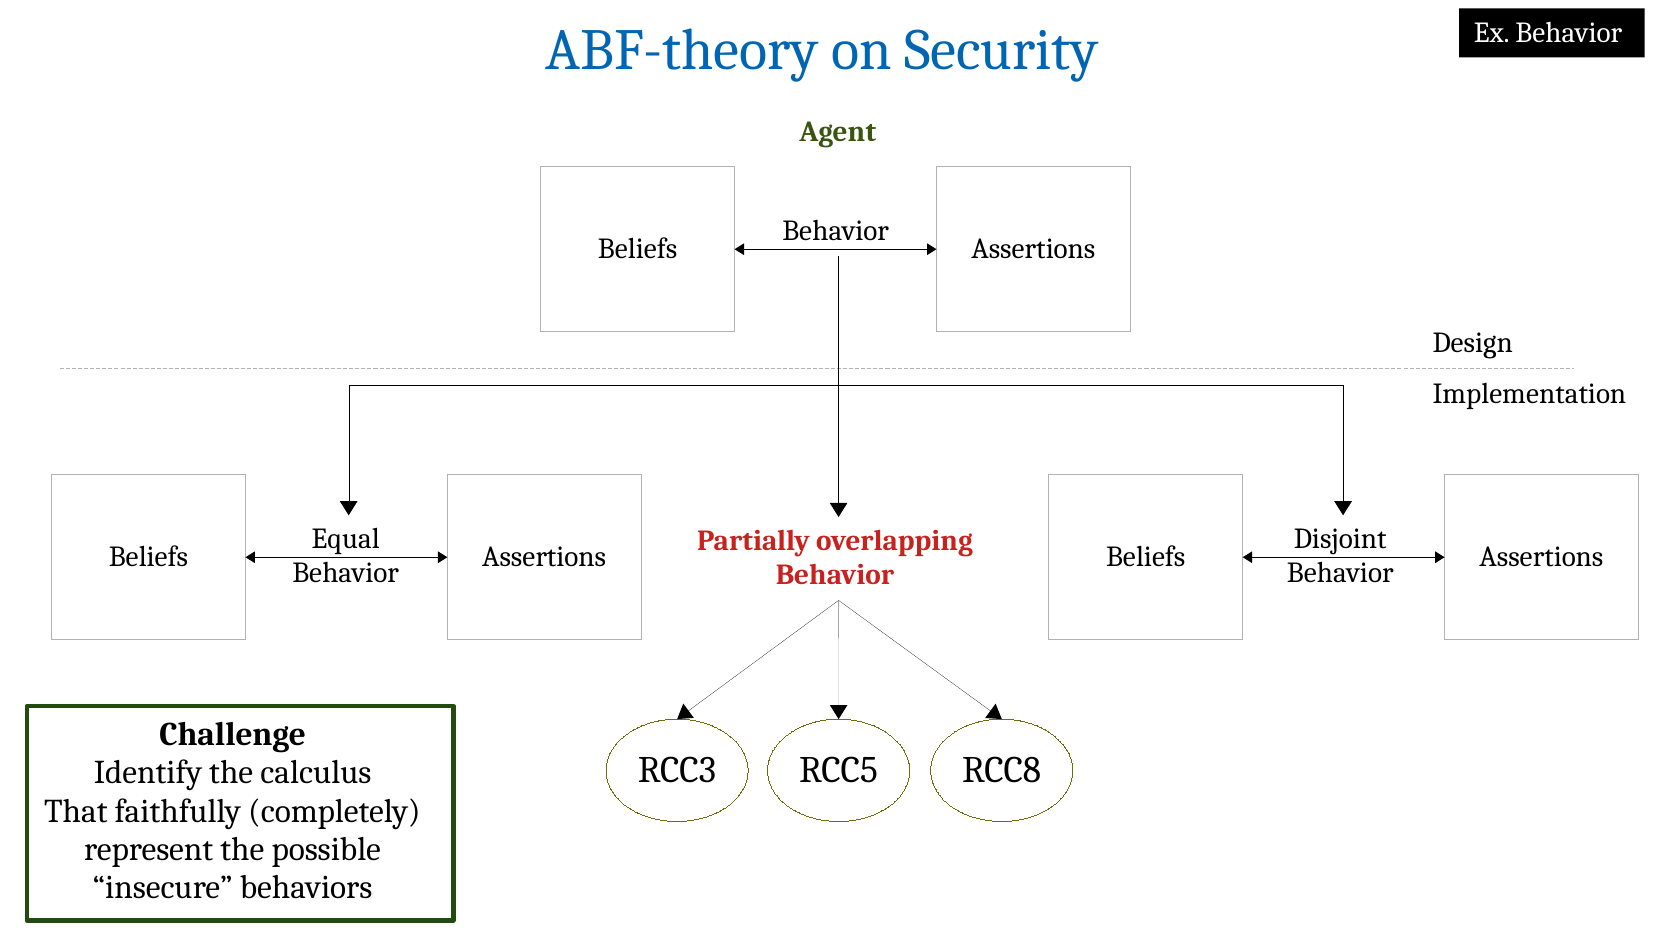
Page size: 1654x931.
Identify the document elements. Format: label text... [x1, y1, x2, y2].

text_box Partially overlapping Behavior [682, 517, 995, 601]
text_box Assertions [1444, 474, 1639, 640]
text_box Implementation [1417, 370, 1649, 420]
text_box Beliefs [51, 474, 246, 640]
text_box Equal Behavior [277, 515, 420, 599]
text_box Design [1417, 318, 1533, 368]
text_box ABF-theory on Security [530, 10, 1147, 94]
text_box Beliefs [540, 166, 735, 332]
text_box Assertions [447, 474, 642, 640]
text_box RCC8 [930, 719, 1073, 822]
text_box Ex. Behavior [1459, 8, 1645, 58]
text_box Challenge Identify the calculus That faithfully (completely) represent the possible “insecure” behaviors [27, 706, 454, 921]
text_box Agent [784, 107, 893, 157]
text_box RCC5 [767, 719, 910, 822]
text_box Behavior [767, 206, 910, 256]
text_box RCC3 [606, 719, 749, 822]
text_box Disjoint Behavior [1272, 515, 1415, 599]
text_box Assertions [936, 166, 1131, 332]
text_box Beliefs [1048, 474, 1243, 640]
